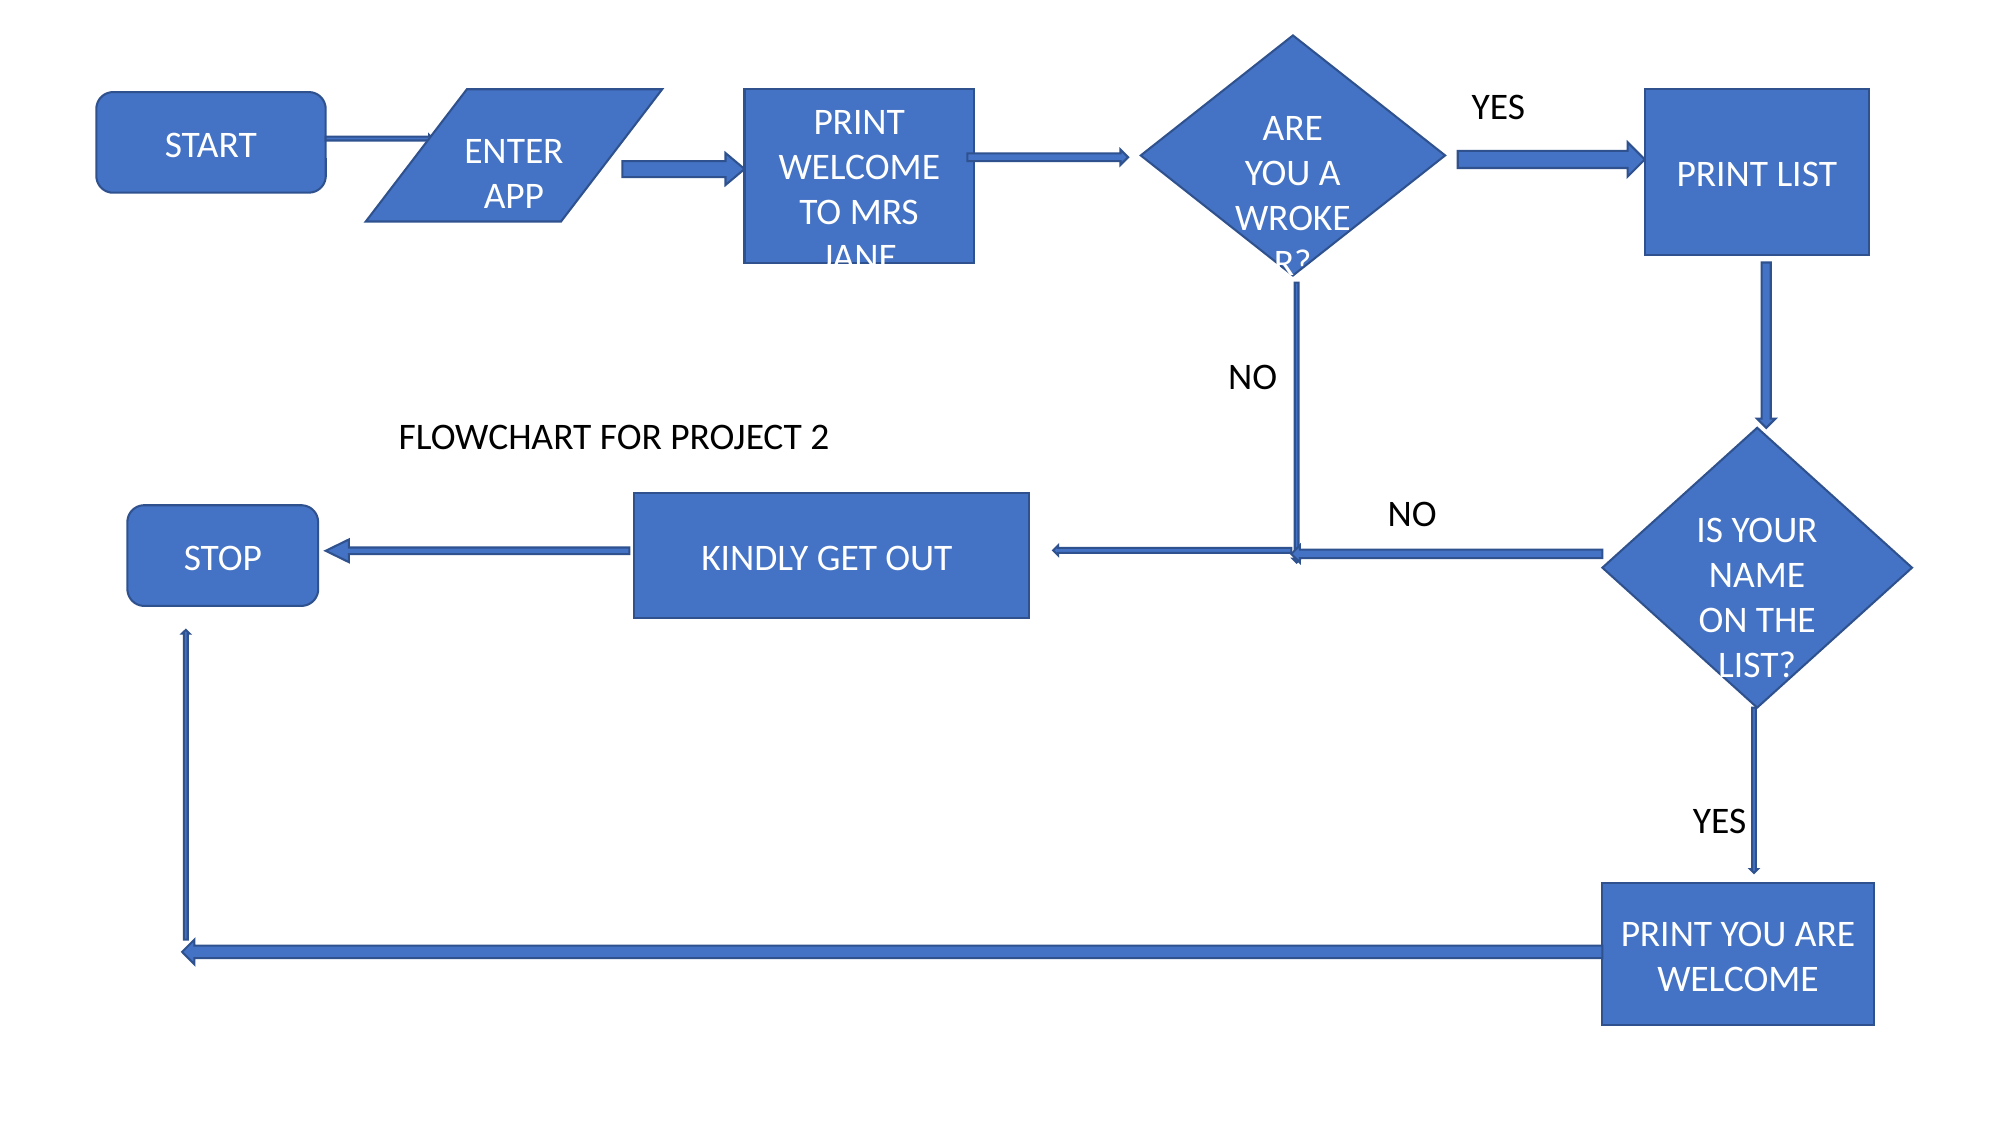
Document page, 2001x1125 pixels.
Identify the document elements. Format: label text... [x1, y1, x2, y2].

text_box IS YOUR NAME ON THE LIST? [1602, 427, 1913, 708]
text_box [325, 539, 630, 563]
text_box PRINT YOU ARE WELCOME [1602, 883, 1874, 1025]
text_box ENTER APP [365, 89, 663, 222]
text_box [182, 629, 190, 940]
text_box [1757, 262, 1776, 428]
text_box [1752, 707, 1756, 788]
text_box [325, 134, 431, 141]
text_box START [96, 92, 326, 193]
text_box [622, 153, 745, 186]
text_box PRINT LIST [1645, 89, 1869, 255]
text_box [967, 149, 1129, 165]
text_box NO [1213, 344, 1293, 405]
text_box PRINT WELCOME TO MRS JANE &ENTERPRISES [745, 89, 974, 263]
text_box NO [1372, 481, 1453, 543]
text_box [1053, 282, 1603, 563]
text_box [1457, 142, 1645, 177]
text_box [182, 939, 1603, 965]
text_box YES [1456, 74, 1541, 135]
text_box ARE YOU A WROKER? [1140, 35, 1446, 276]
text_box STOP [127, 505, 319, 606]
text_box YES [1677, 788, 1762, 850]
text_box [1750, 850, 1758, 873]
text_box KINDLY GET OUT [634, 493, 1029, 618]
text_box FLOWCHART FOR PROJECT 2 [383, 404, 850, 466]
